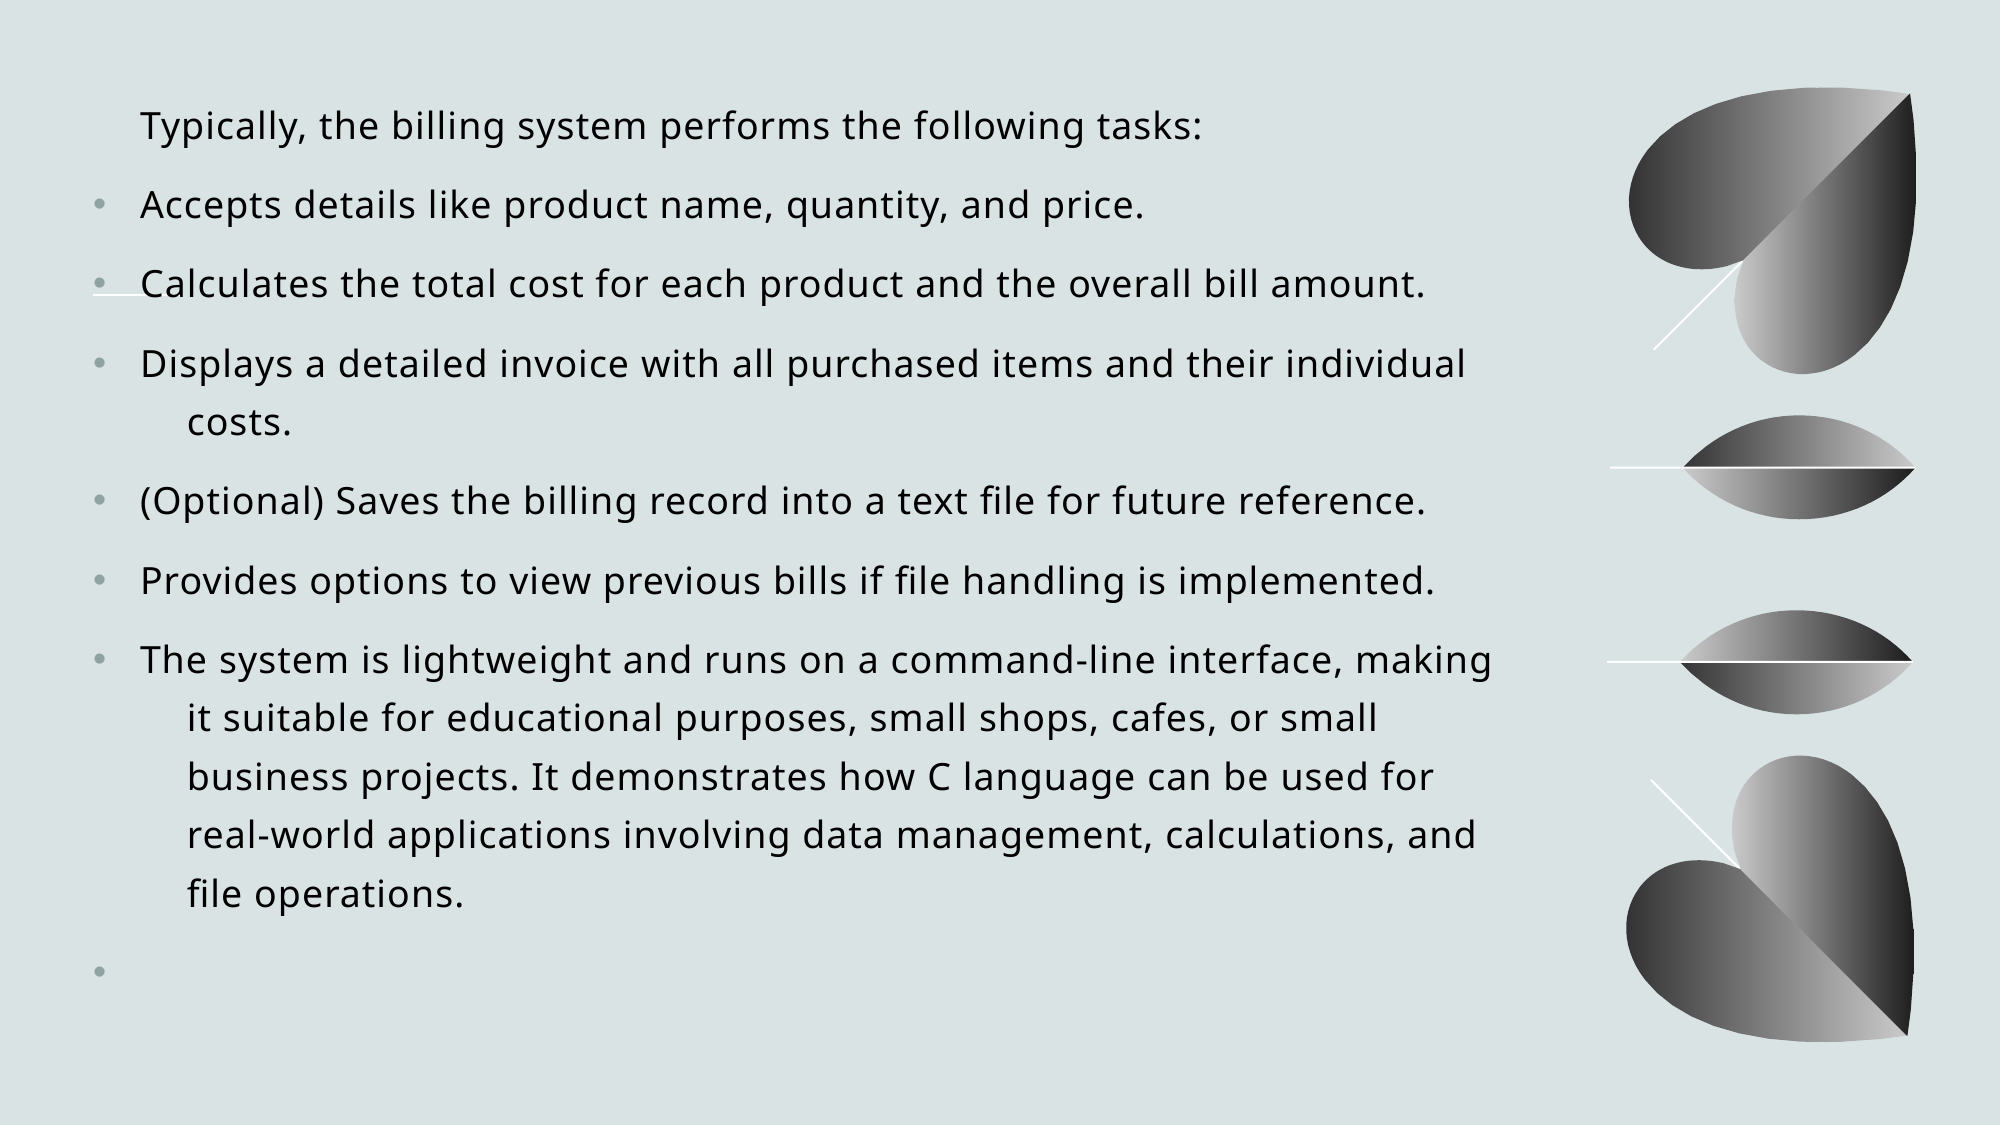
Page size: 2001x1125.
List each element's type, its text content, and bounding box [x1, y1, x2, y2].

list Typically, the billing system performs the following tasks: Accepts details like product name, quantity, and price. Calculates the total cost for each product and the overall bill amount. Displays a detailed invoice with all purchased items and their individual costs. (Optional) Saves the billing record into a text file for future reference. Provides options to view previous bills if file handling is implemented. The system is lightweight and runs on a command-line interface, making it suitable for educational purposes, small shops, cafes, or small business projects. It demonstrates how C language can be used for real-world applications involving data management, calculations, and file operations. [93, 80, 1513, 1022]
